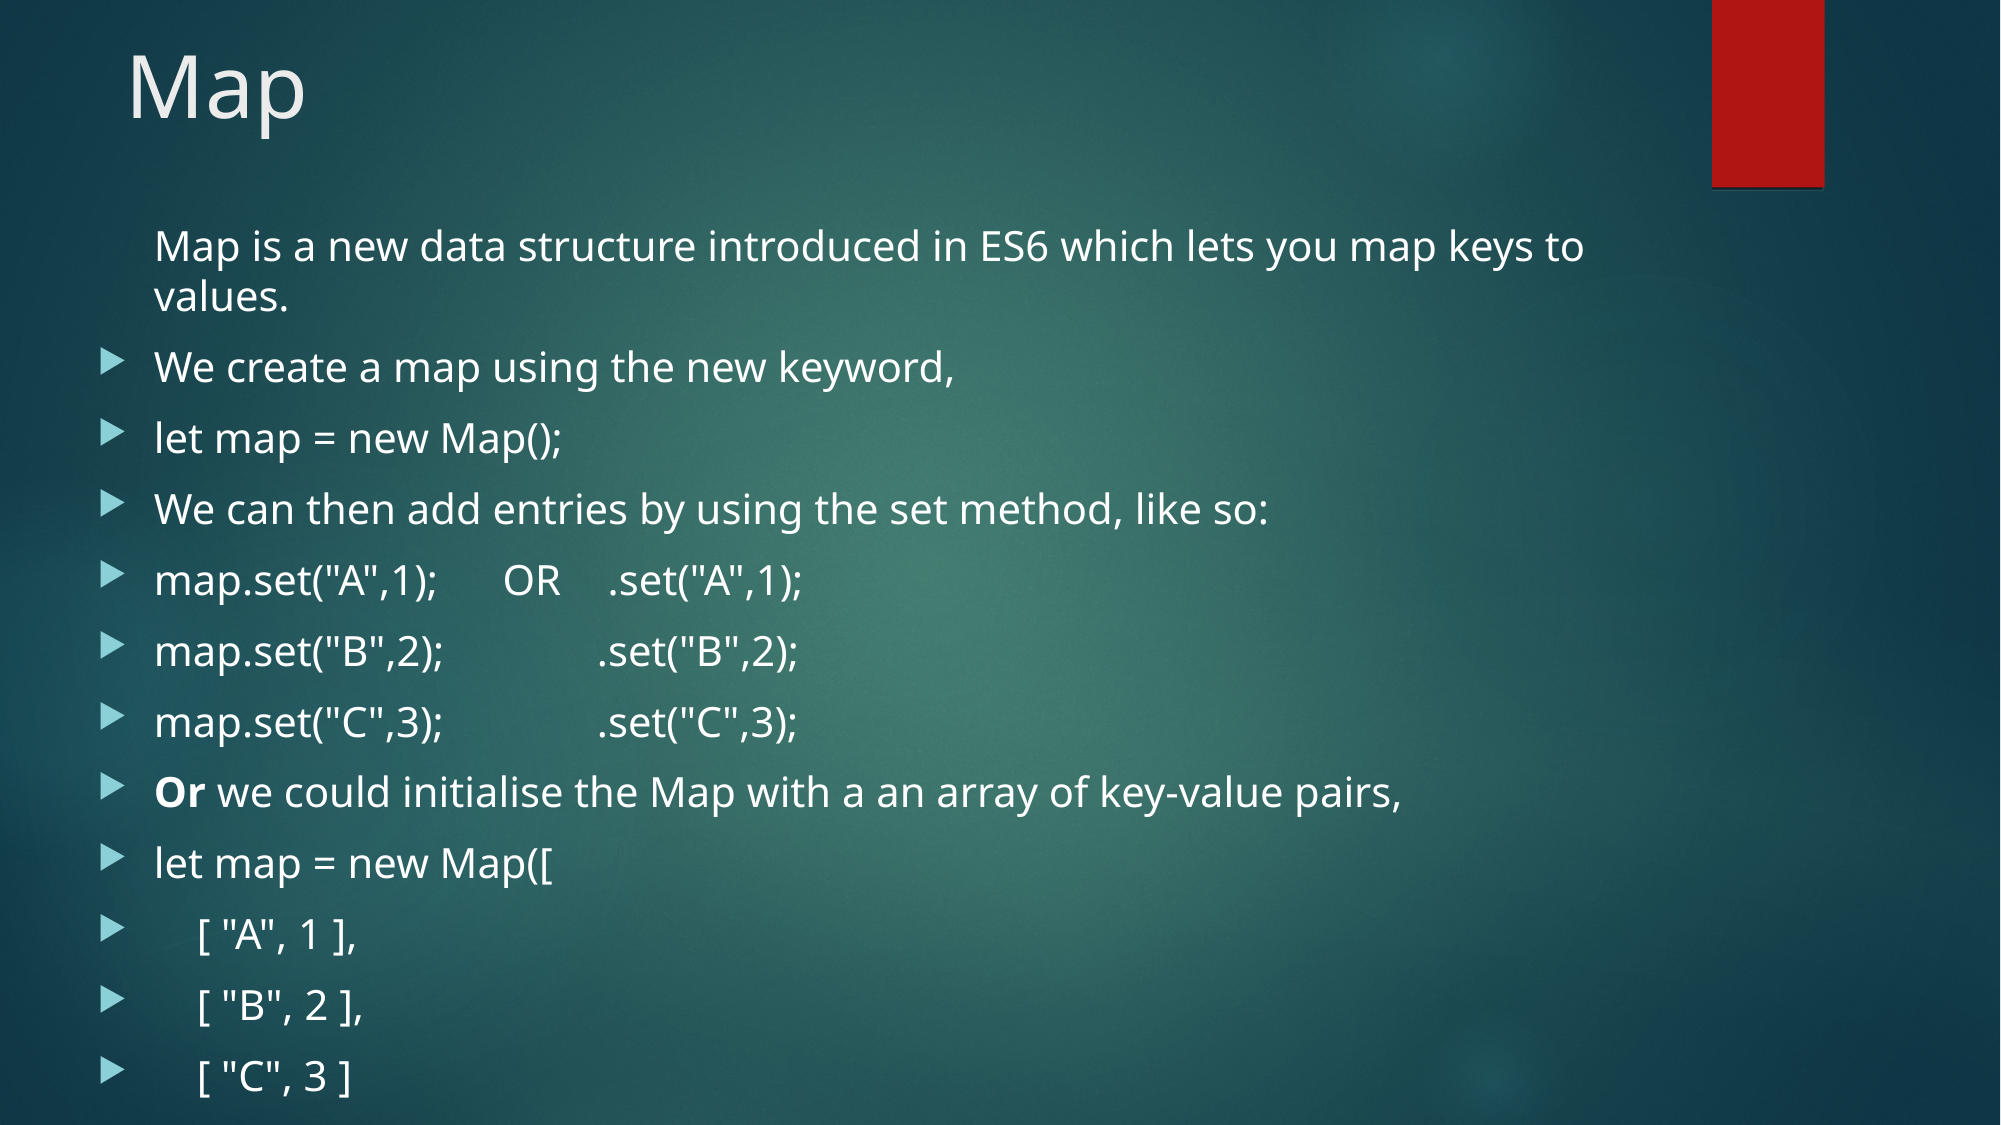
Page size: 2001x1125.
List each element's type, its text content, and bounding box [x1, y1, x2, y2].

list Map is a new data structure introduced in ES6 which lets you map keys to values. We create a map using the new keyword, let map = new Map(); We can then add entries by using the set method, like so: map.set("A",1); OR .set("A",1); map.set("B",2); .set("B",2); map.set("C",3); .set("C",3); Or we could initialise the Map with a an array of key-value pairs, let map = new Map([ [ "A", 1 ], [ "B", 2 ], [ "C", 3 ] ]); [82, 141, 1709, 1063]
picture [0, 0, 2001, 1125]
title Map [110, 23, 1654, 139]
